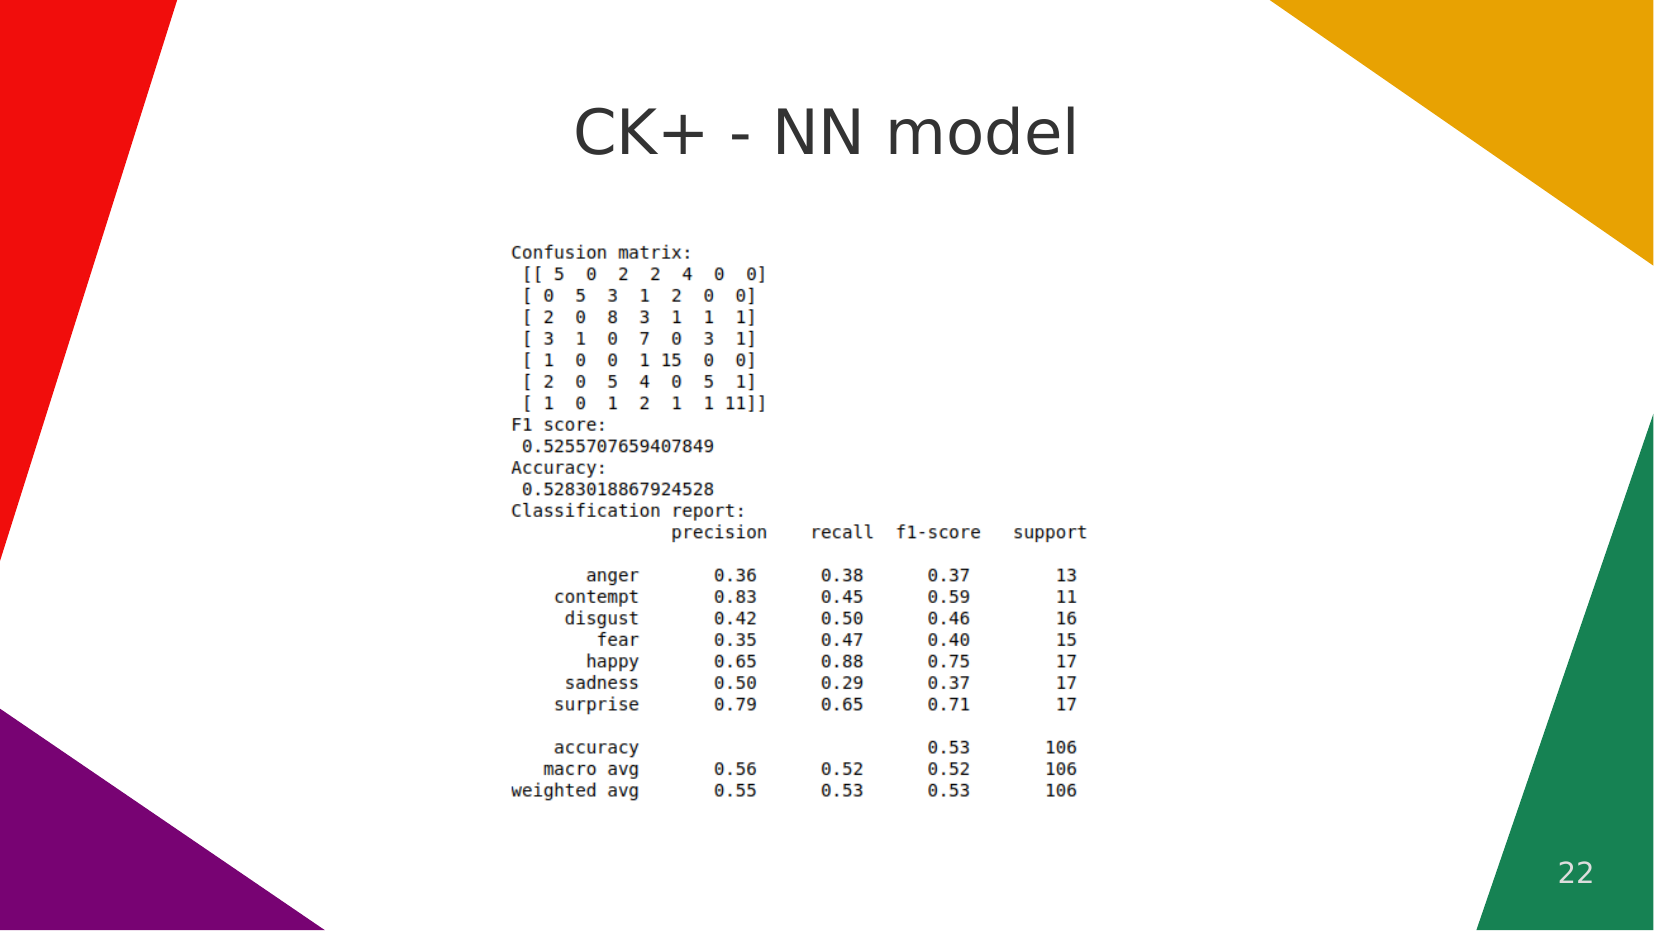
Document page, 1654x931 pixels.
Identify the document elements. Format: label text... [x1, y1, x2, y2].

title CK+ - NN model [118, 59, 1536, 207]
picture [503, 236, 1151, 827]
